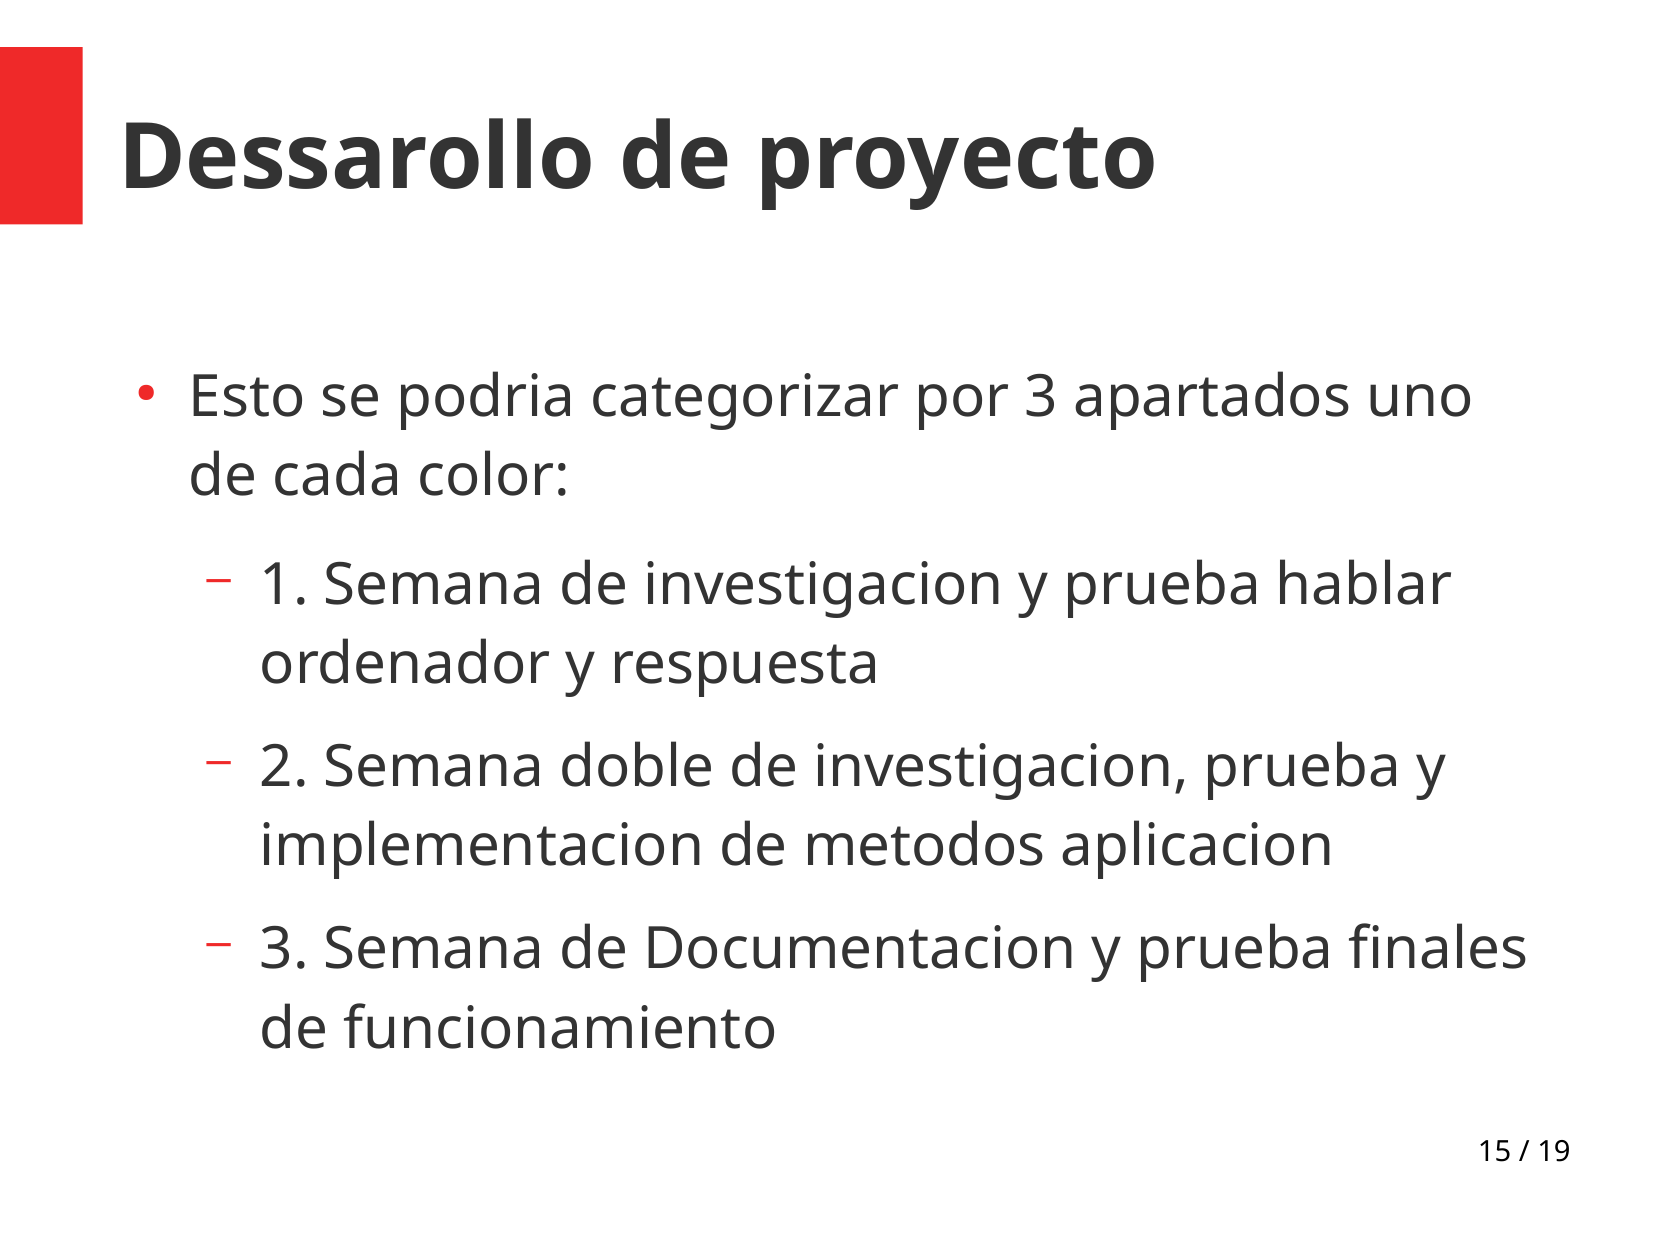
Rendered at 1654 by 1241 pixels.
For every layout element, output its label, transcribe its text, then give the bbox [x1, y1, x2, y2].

list Esto se podria categorizar por 3 apartados uno de cada color: 1. Semana de investigacion y prueba hablar ordenador y respuesta 2. Semana doble de investigacion, prueba y implementacion de metodos aplicacion 3. Semana de Documentacion y prueba finales de funcionamiento [118, 354, 1536, 1074]
title Dessarollo de proyecto [118, 49, 1571, 257]
